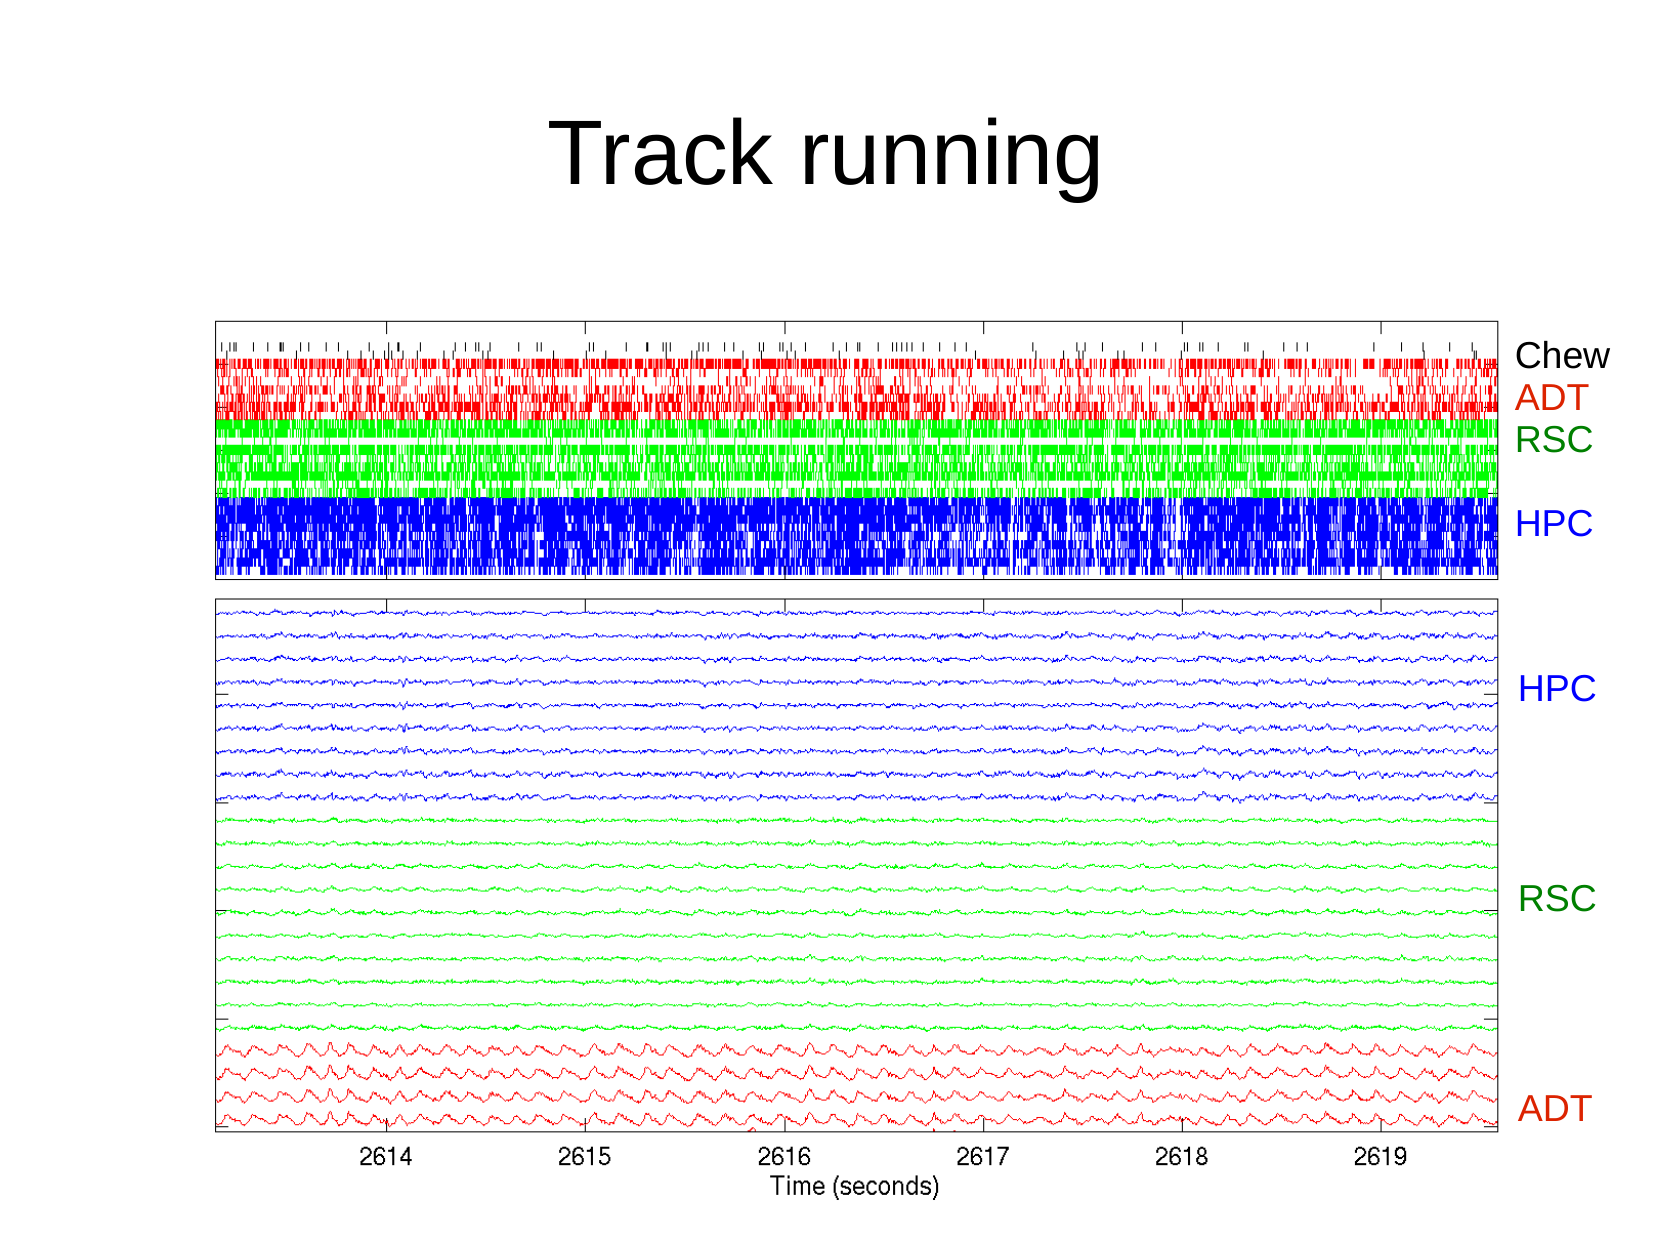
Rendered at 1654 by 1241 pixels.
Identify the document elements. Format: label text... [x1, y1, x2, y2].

picture [0, 246, 1654, 1241]
title Track running [82, 49, 1571, 257]
text_box HPC RSC ADT [1503, 660, 1612, 1137]
text_box Chew ADT RSC HPC [1500, 327, 1626, 552]
